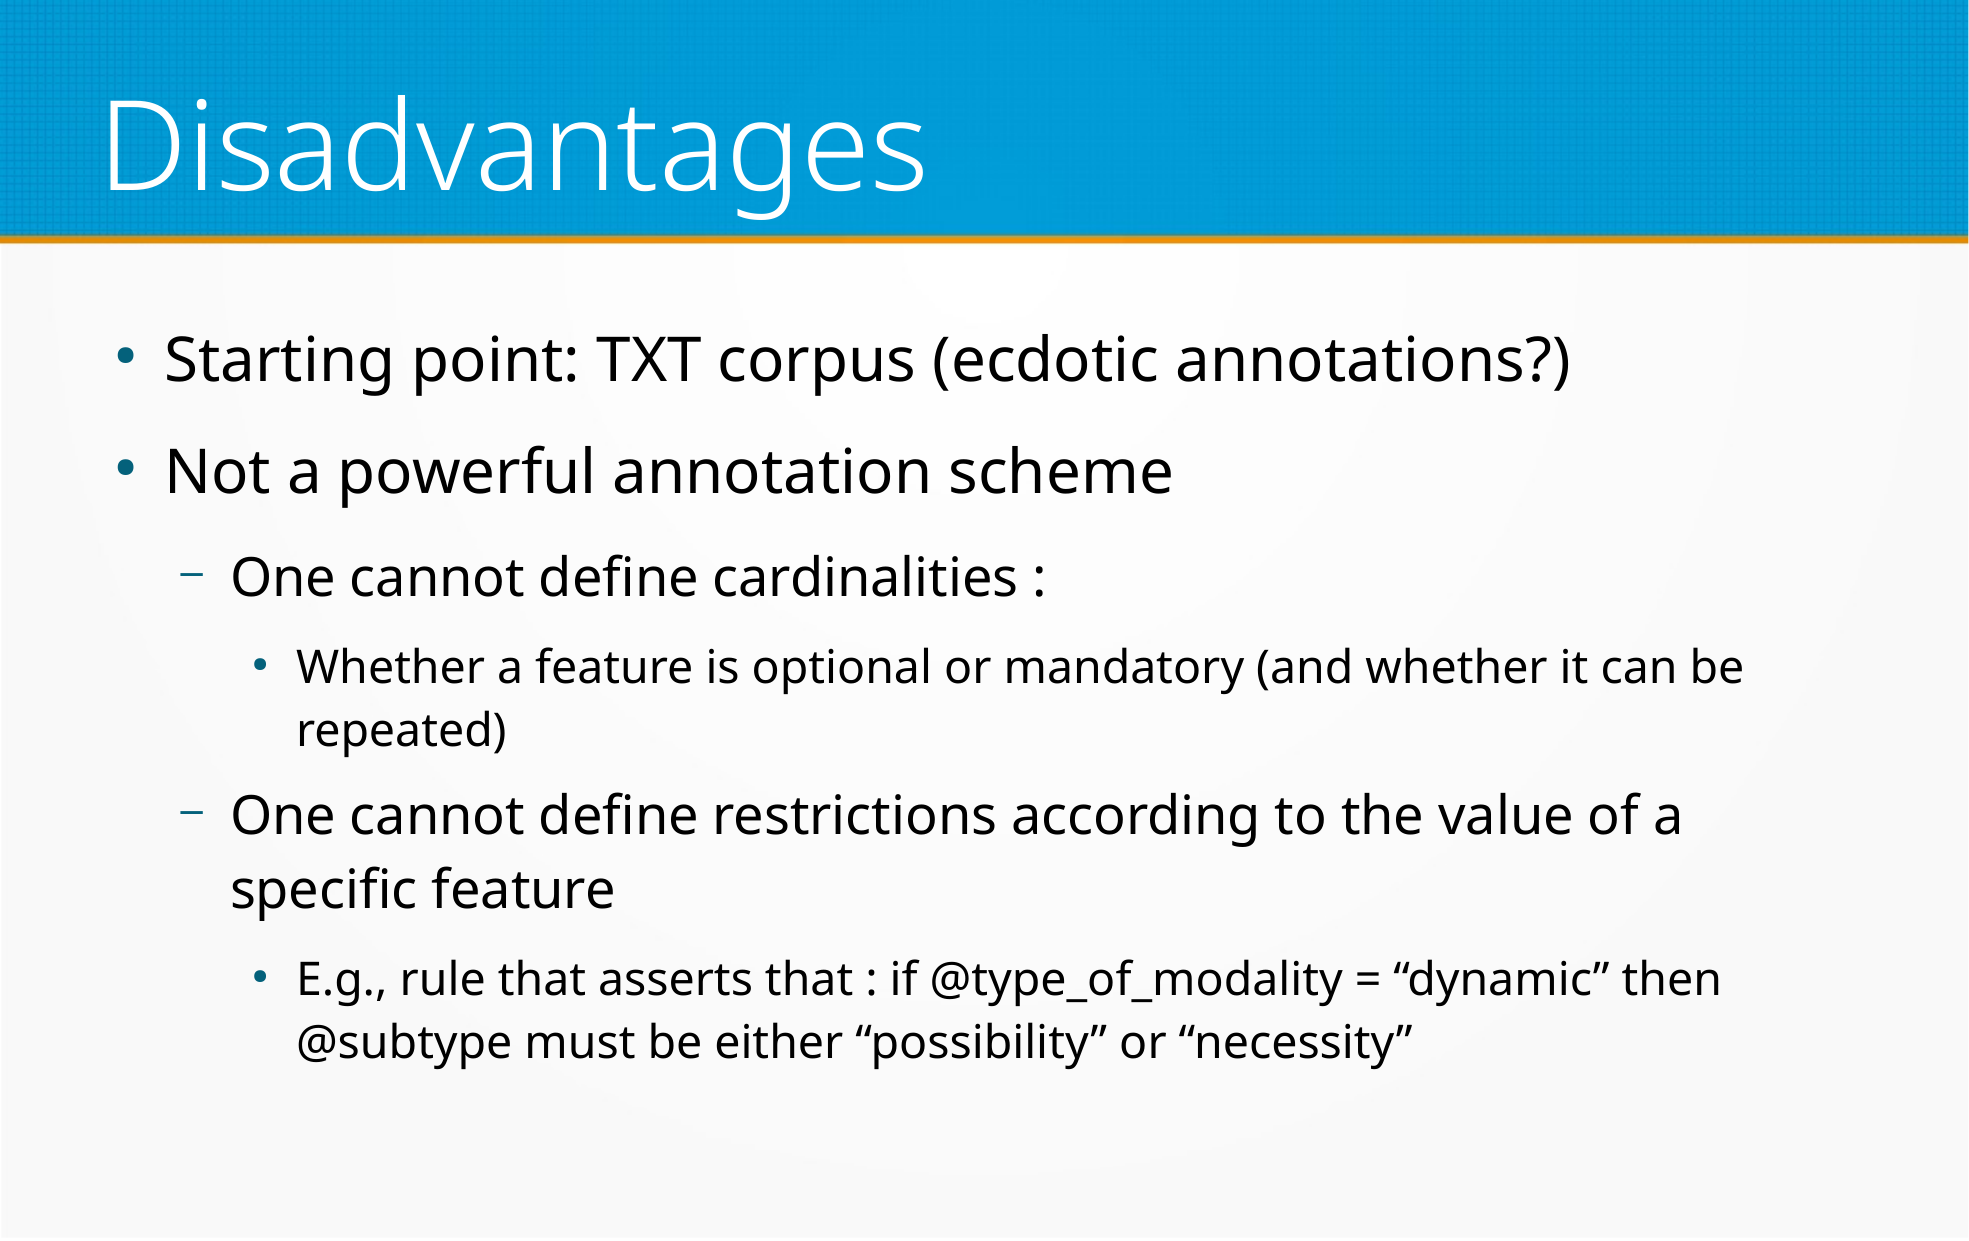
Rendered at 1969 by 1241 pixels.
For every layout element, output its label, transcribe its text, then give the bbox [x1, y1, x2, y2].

list Starting point: TXT corpus (ecdotic annotations?) Not a powerful annotation scheme One cannot define cardinalities : Whether a feature is optional or mandatory (and whether it can be repeated) One cannot define restrictions according to the value of a specific feature E.g., rule that asserts that : if @type_of_modality = “dynamic” then @subtype must be either “possibility” or “necessity” [98, 315, 1861, 1081]
picture [0, 233, 1969, 1241]
title Disadvantages [98, 19, 1870, 227]
